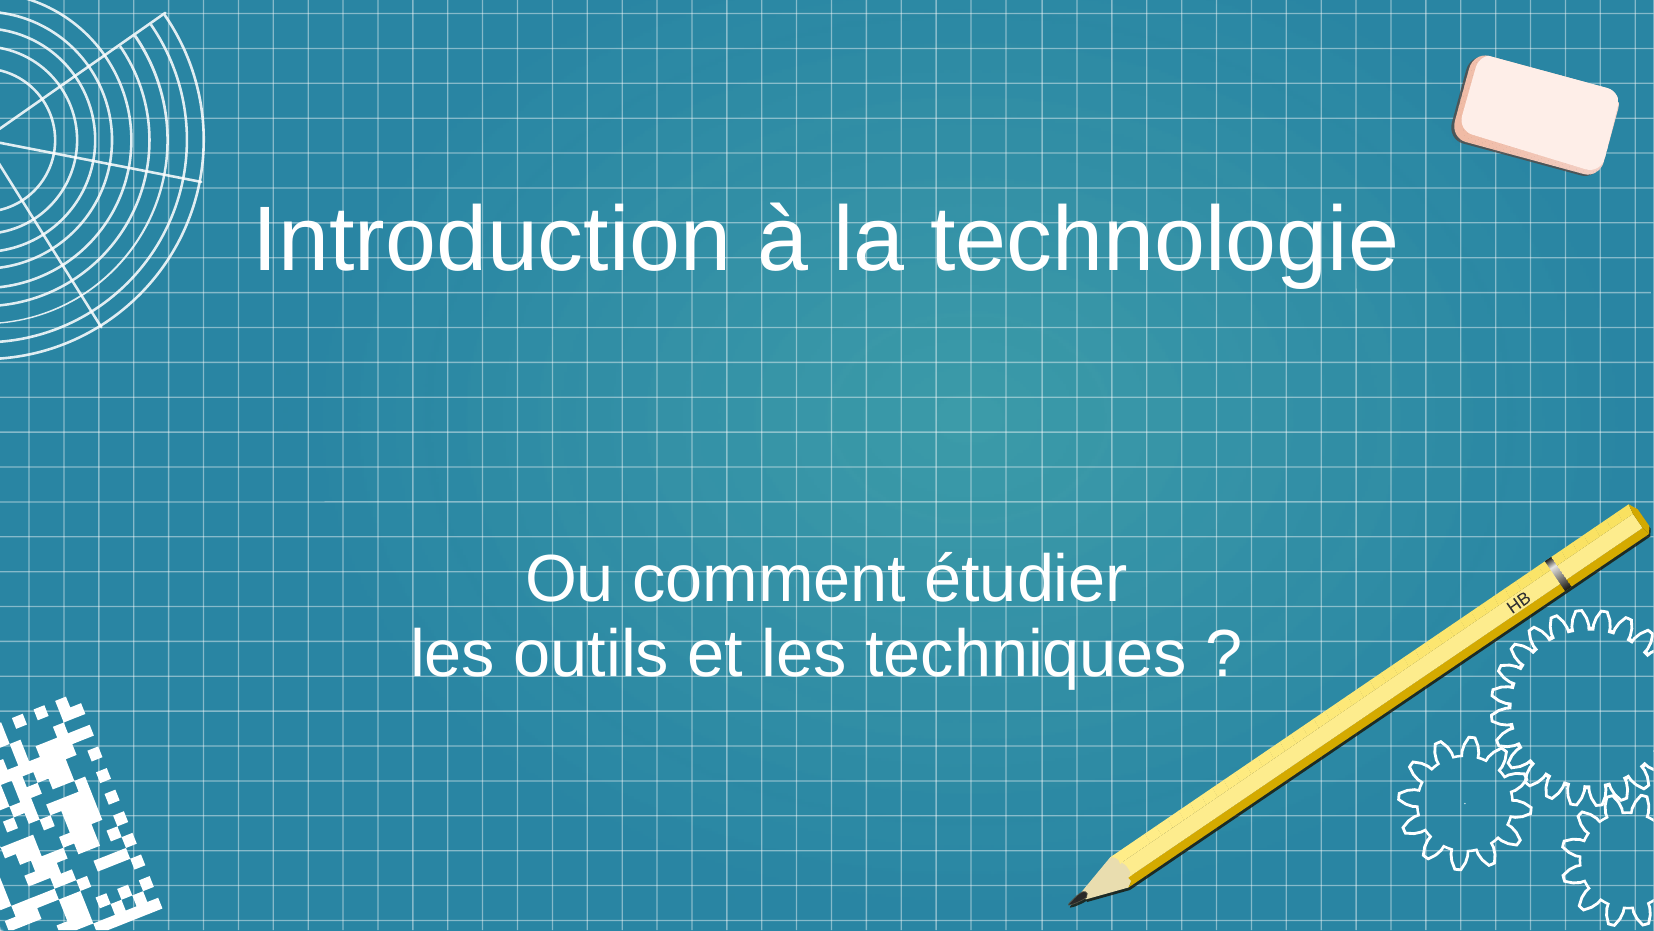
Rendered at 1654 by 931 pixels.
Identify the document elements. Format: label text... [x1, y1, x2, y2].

title Introduction à la technologie [82, 132, 1571, 346]
subtitle Ou comment étudier les outils et les techniques ? [82, 389, 1571, 842]
